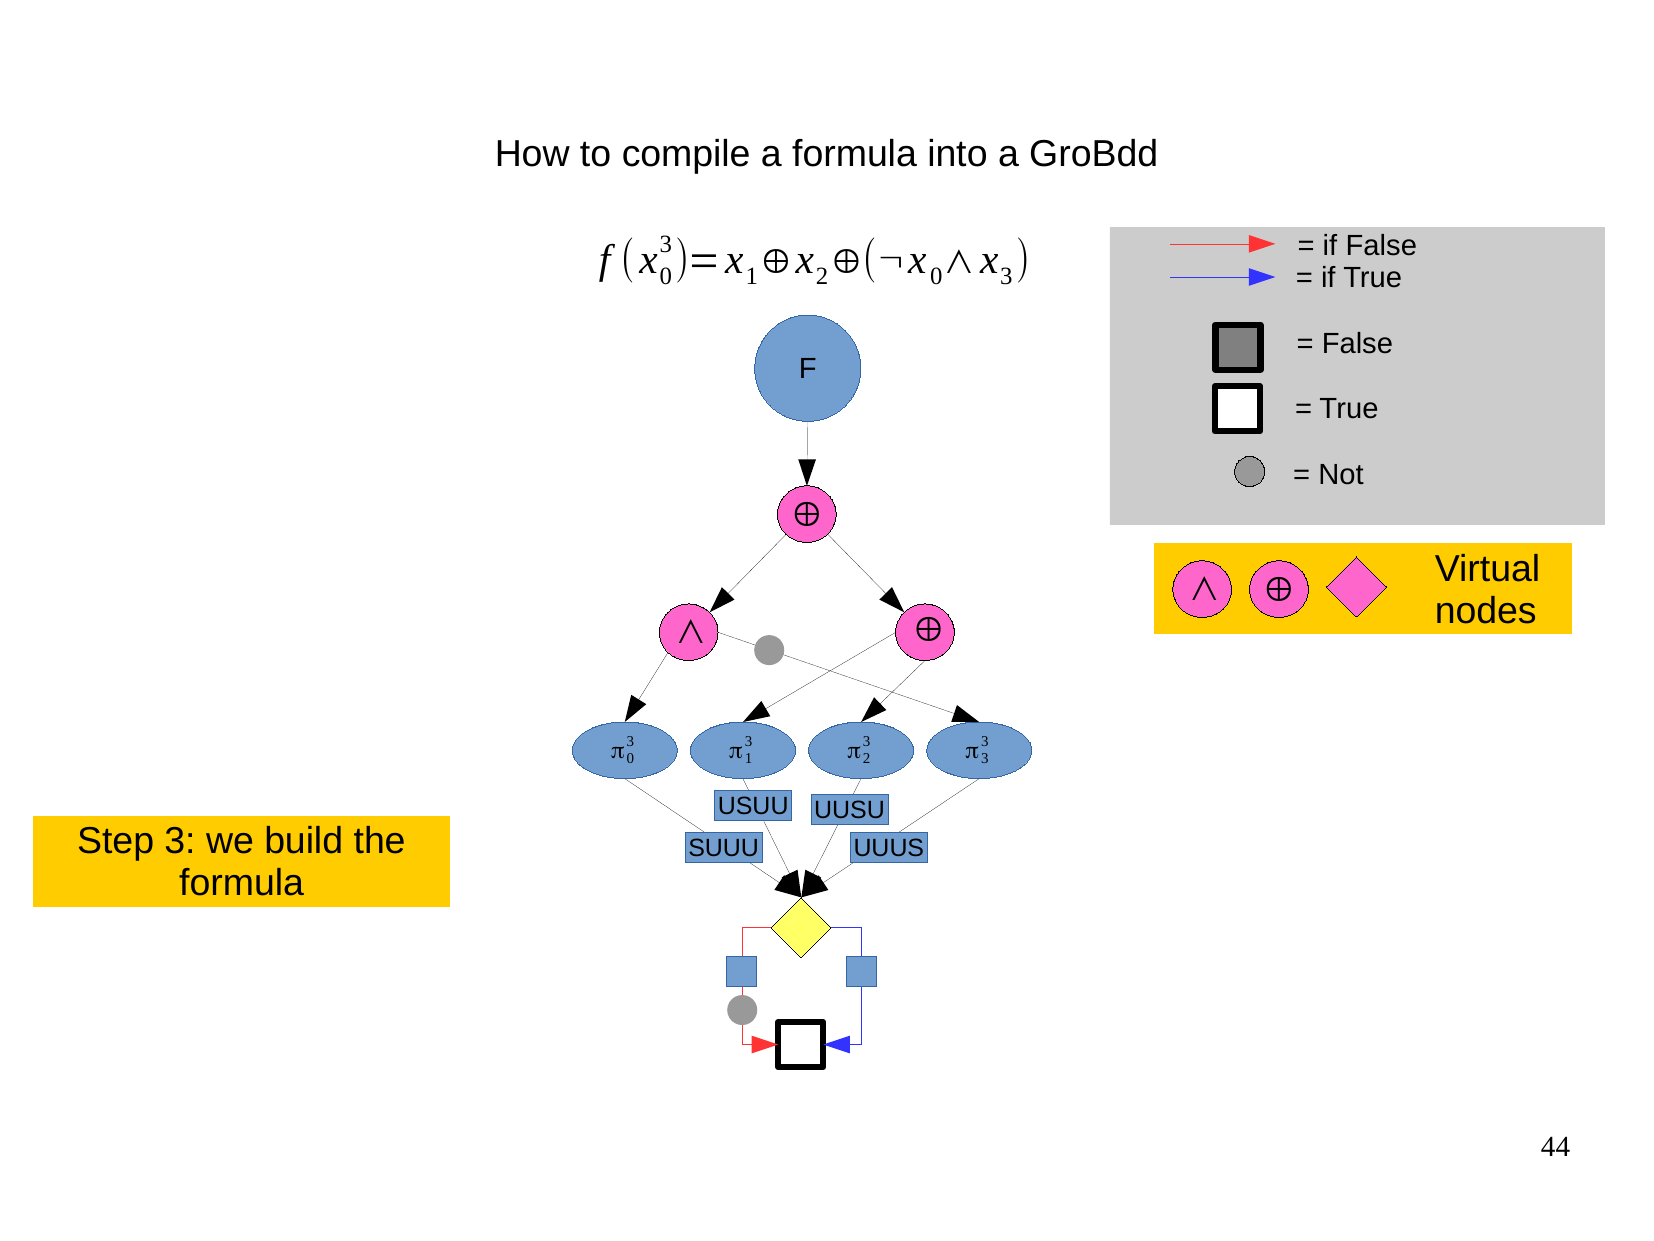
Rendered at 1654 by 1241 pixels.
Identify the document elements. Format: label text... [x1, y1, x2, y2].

chart [1254, 563, 1302, 610]
text_box [1215, 324, 1261, 370]
chart [590, 257, 1036, 289]
text_box [895, 613, 947, 661]
title How to compile a formula into a GroBdd [82, 49, 1571, 257]
text_box [1215, 386, 1261, 432]
chart [959, 731, 995, 767]
text_box USUU [714, 790, 792, 821]
text_box [727, 995, 758, 1026]
chart [1181, 563, 1229, 610]
chart [668, 606, 716, 653]
text_box Step 3: we build the formula [33, 816, 450, 907]
text_box [690, 722, 796, 779]
chart [722, 731, 759, 767]
text_box [771, 897, 831, 958]
text_box SUUU [685, 832, 763, 863]
text_box [808, 722, 914, 779]
text_box [787, 535, 827, 543]
text_box [659, 612, 668, 652]
text_box UUSU [811, 794, 889, 825]
chart [841, 731, 877, 767]
text_box [777, 499, 782, 530]
text_box F [754, 315, 861, 422]
text_box [830, 496, 837, 532]
chart [604, 731, 641, 767]
text_box UUUS [850, 832, 928, 863]
text_box [846, 956, 877, 987]
text_box Virtual nodes [1420, 540, 1571, 639]
chart [904, 603, 952, 651]
text_box [1234, 456, 1265, 487]
text_box [572, 722, 678, 779]
text_box [778, 1022, 824, 1068]
text_box [1154, 543, 1420, 634]
text_box [668, 653, 709, 661]
chart [782, 488, 830, 535]
text_box [926, 722, 1032, 779]
text_box [726, 956, 757, 987]
text_box = if False = if True = False = True = Not [1109, 227, 1605, 525]
text_box [754, 635, 785, 666]
